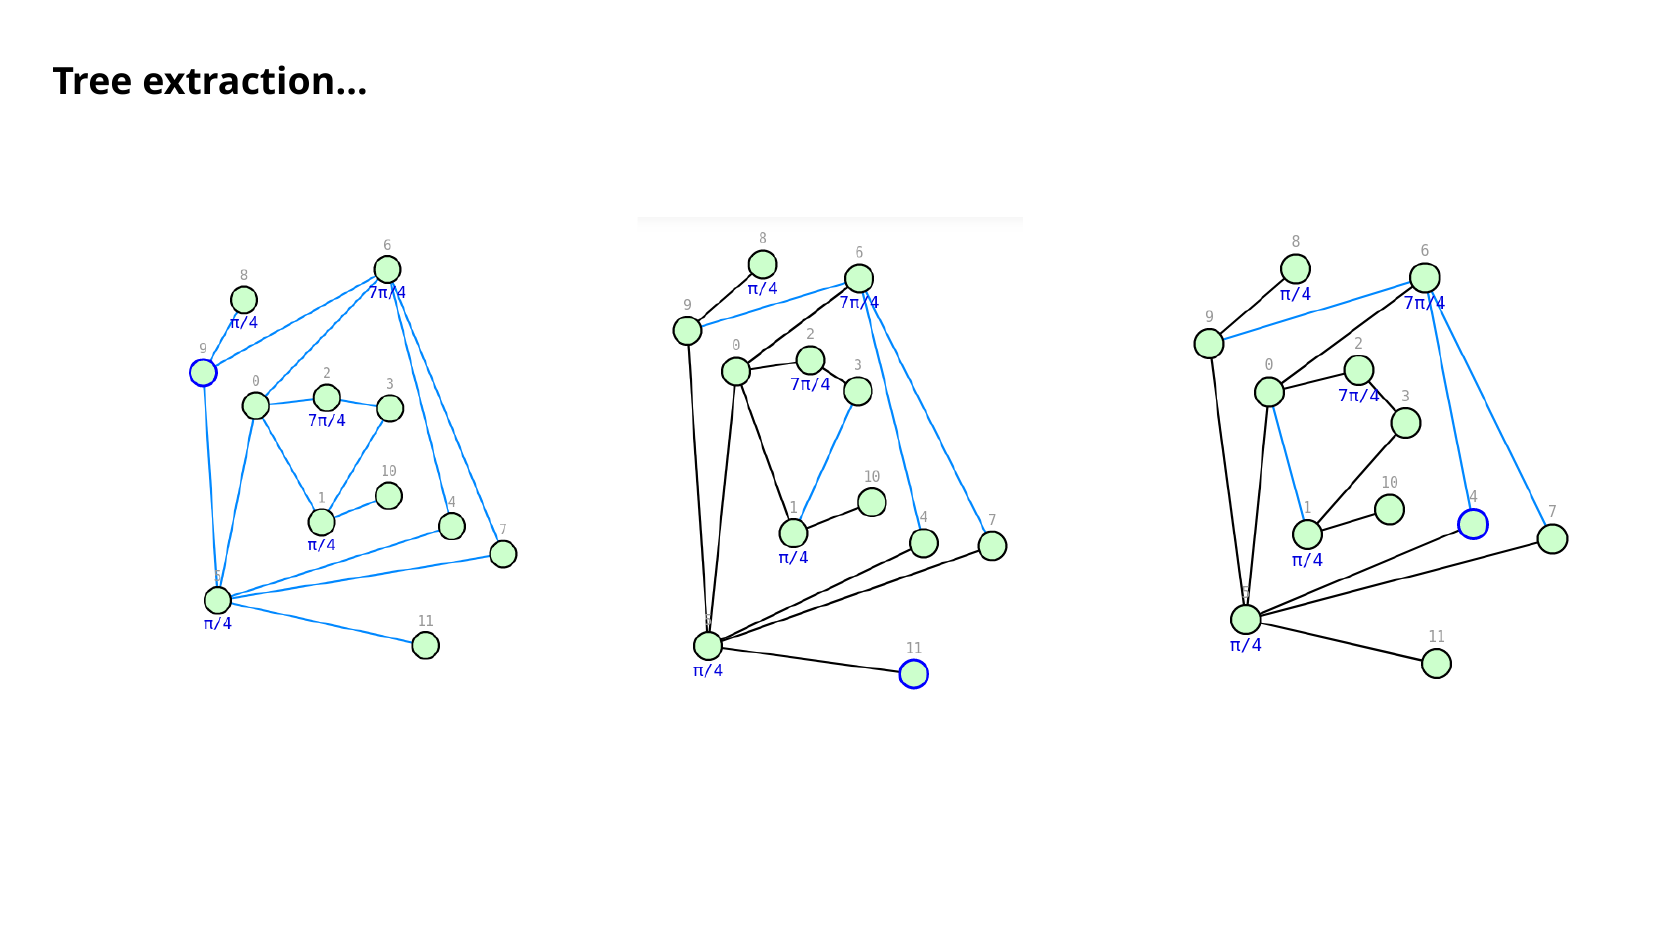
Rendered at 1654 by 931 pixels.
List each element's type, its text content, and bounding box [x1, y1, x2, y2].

text_box Tree extraction... [37, 47, 938, 113]
picture [637, 217, 1023, 713]
picture [148, 224, 526, 676]
picture [1172, 221, 1576, 713]
